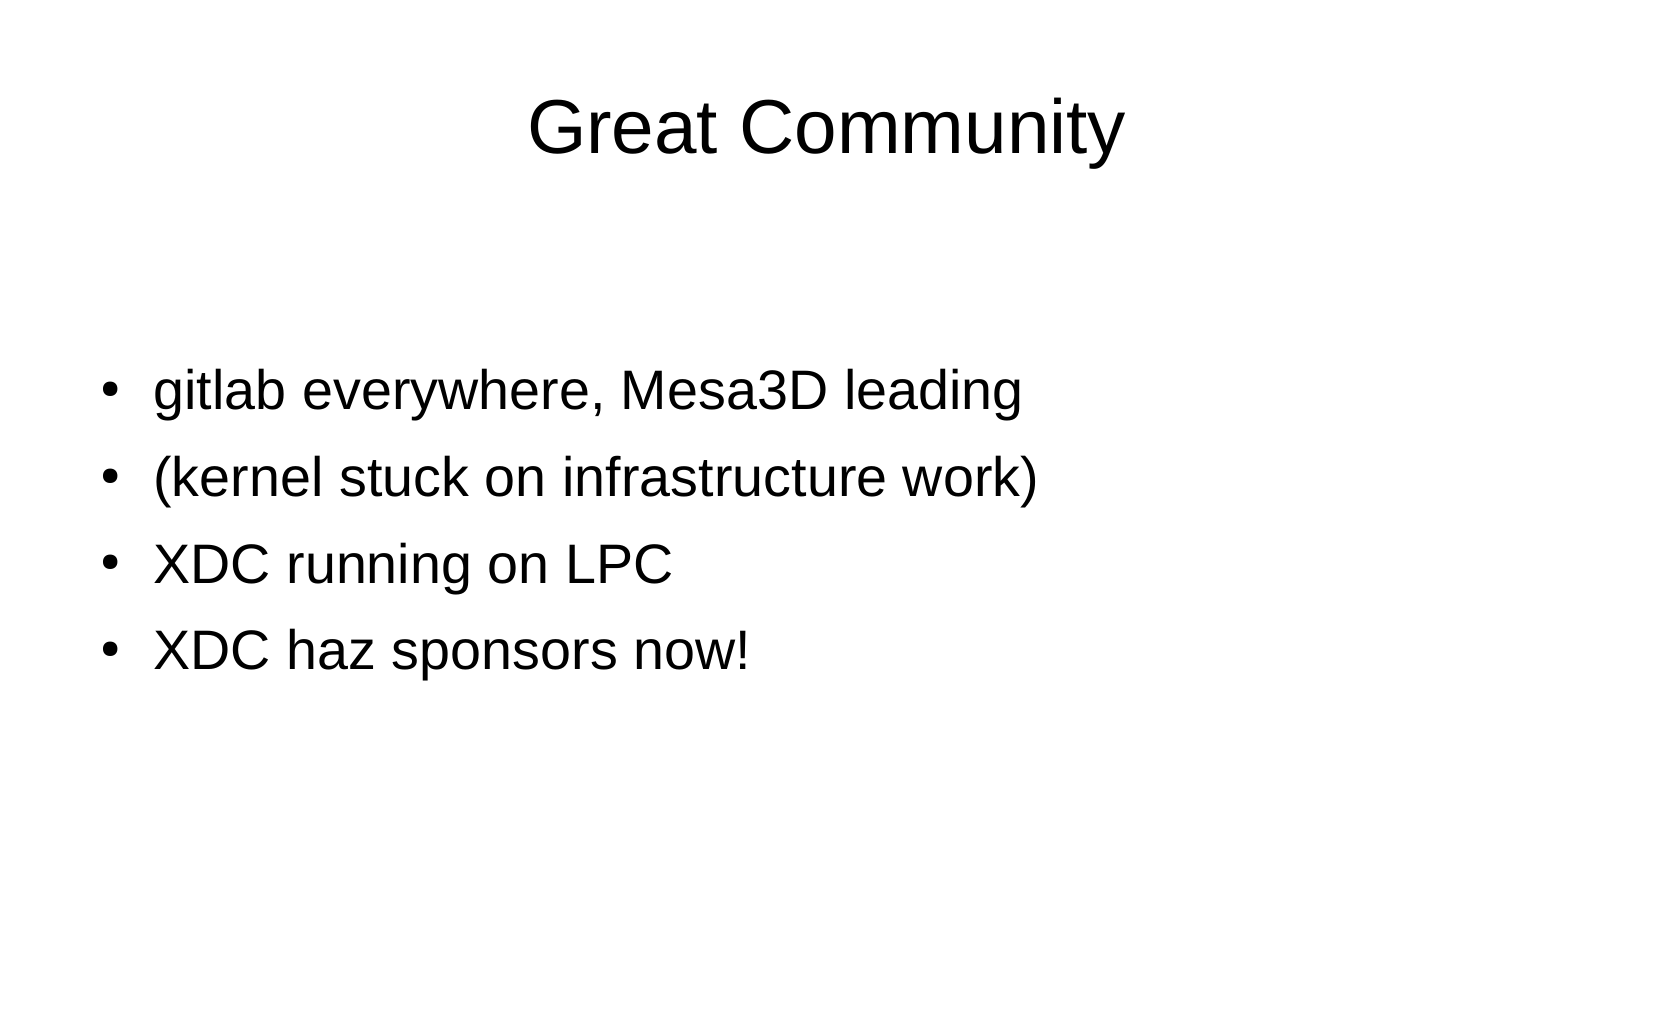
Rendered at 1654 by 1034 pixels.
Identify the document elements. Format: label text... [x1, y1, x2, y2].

list gitlab everywhere, Mesa3D leading (kernel stuck on infrastructure work) XDC running on LPC XDC haz sponsors now! [82, 359, 1571, 851]
title Great Community [82, 41, 1571, 214]
